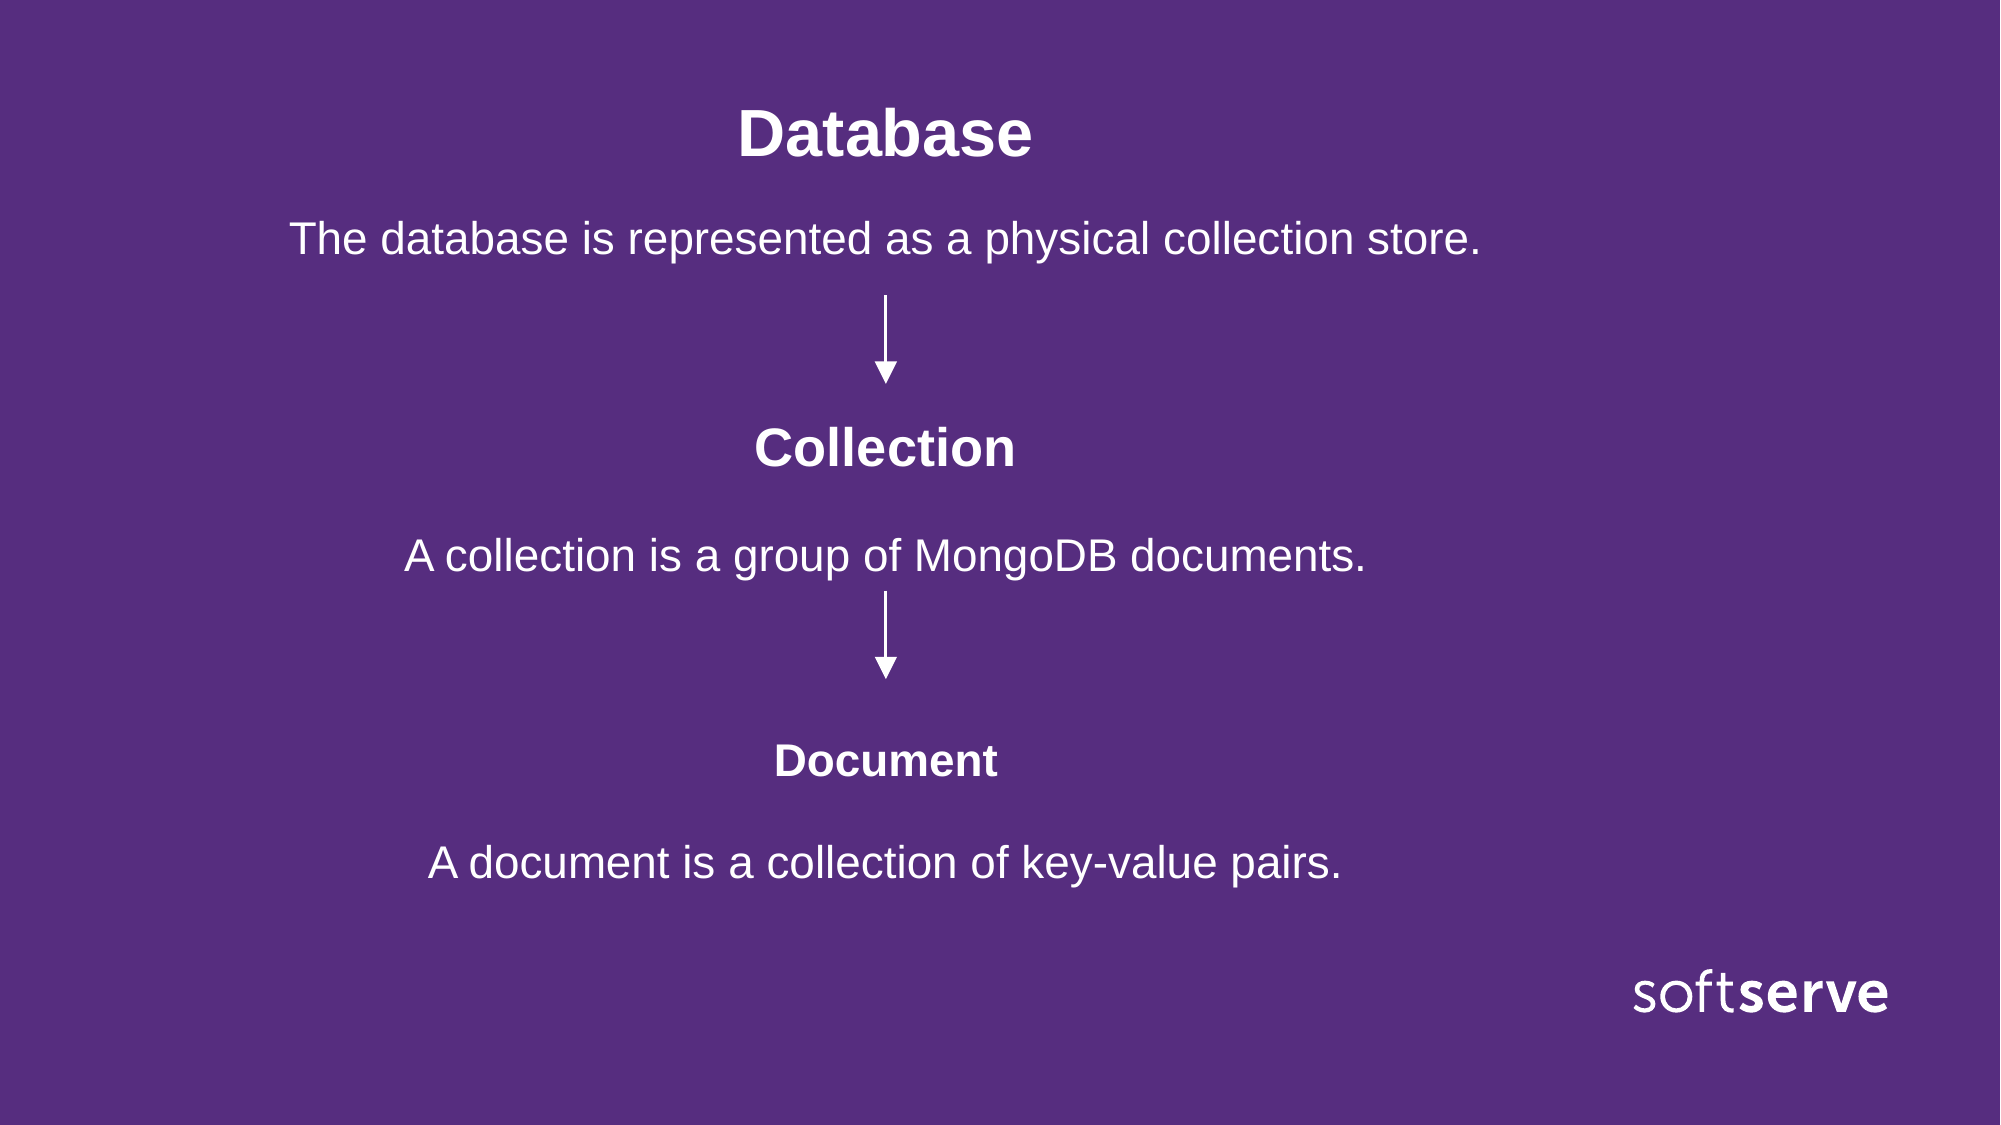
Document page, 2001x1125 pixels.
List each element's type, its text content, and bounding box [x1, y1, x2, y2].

text_box Database The database is represented as a physical collection store. Collection A collection is a group of MongoDB documents. Document A document is a collection of key-value pairs. [236, 88, 1536, 945]
